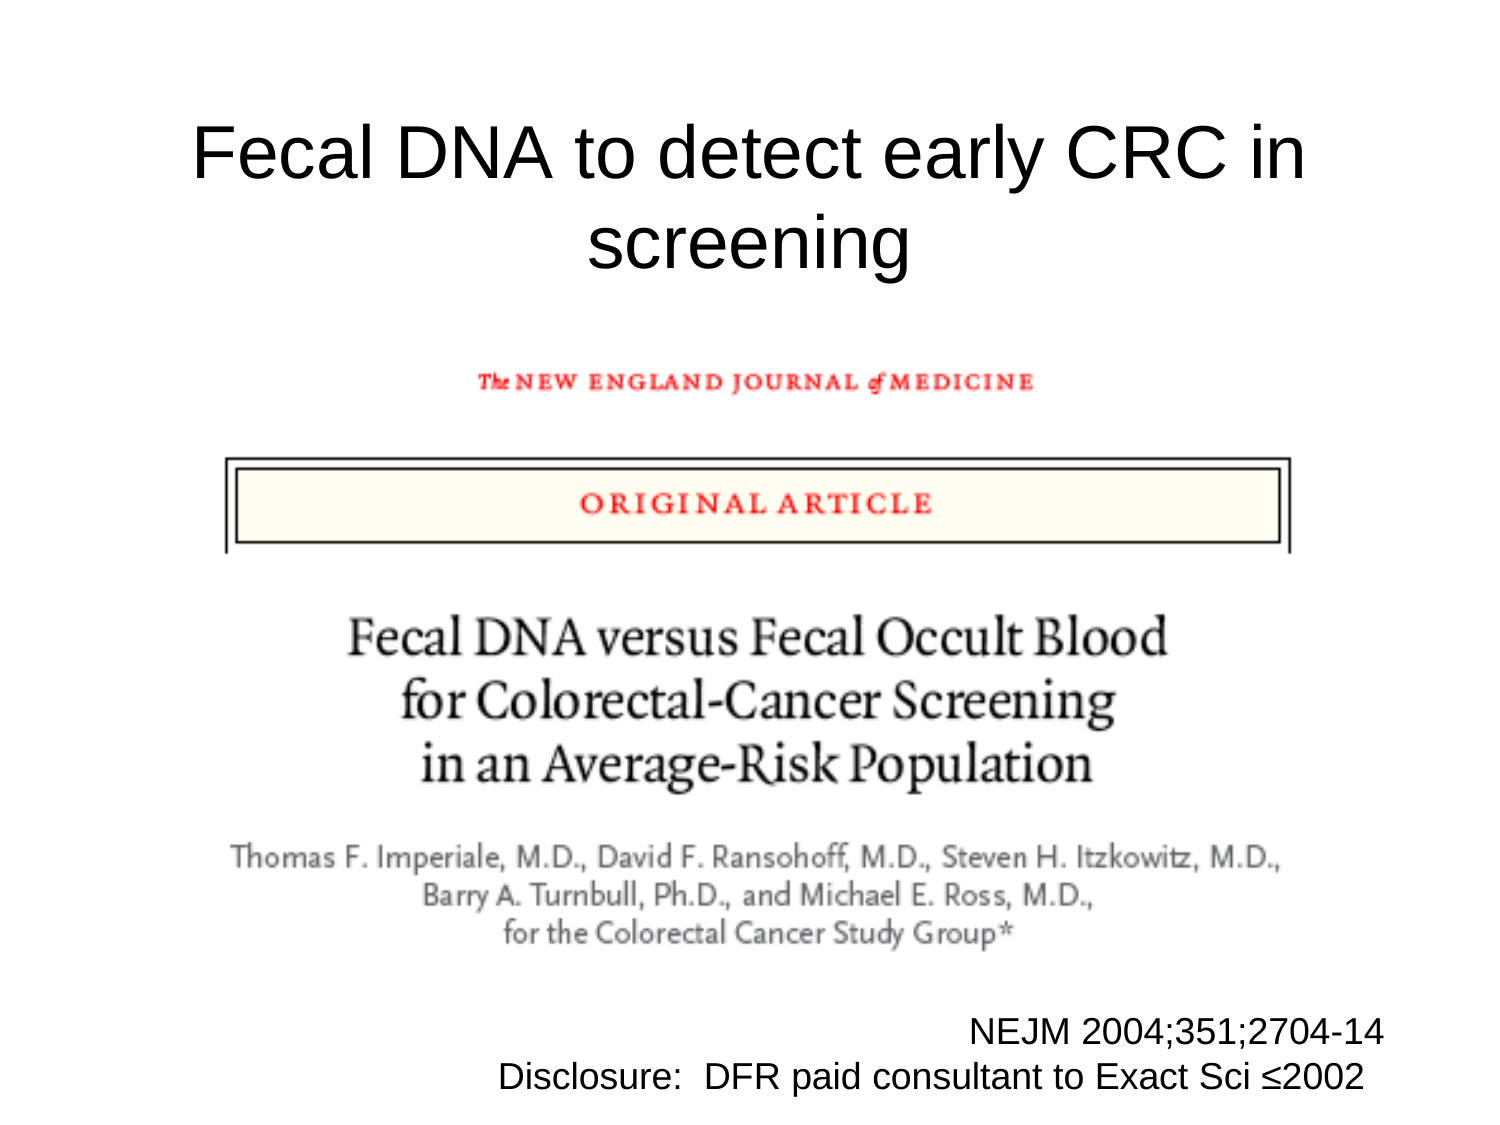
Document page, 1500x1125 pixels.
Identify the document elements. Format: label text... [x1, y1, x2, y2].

text_box NEJM 2004;351;2704-14 Disclosure: DFR paid consultant to Exact Sci ≤2002 [483, 999, 1400, 1106]
title Fecal DNA to detect early CRC in screening [112, 96, 1388, 292]
text_box [112, 324, 1388, 1001]
